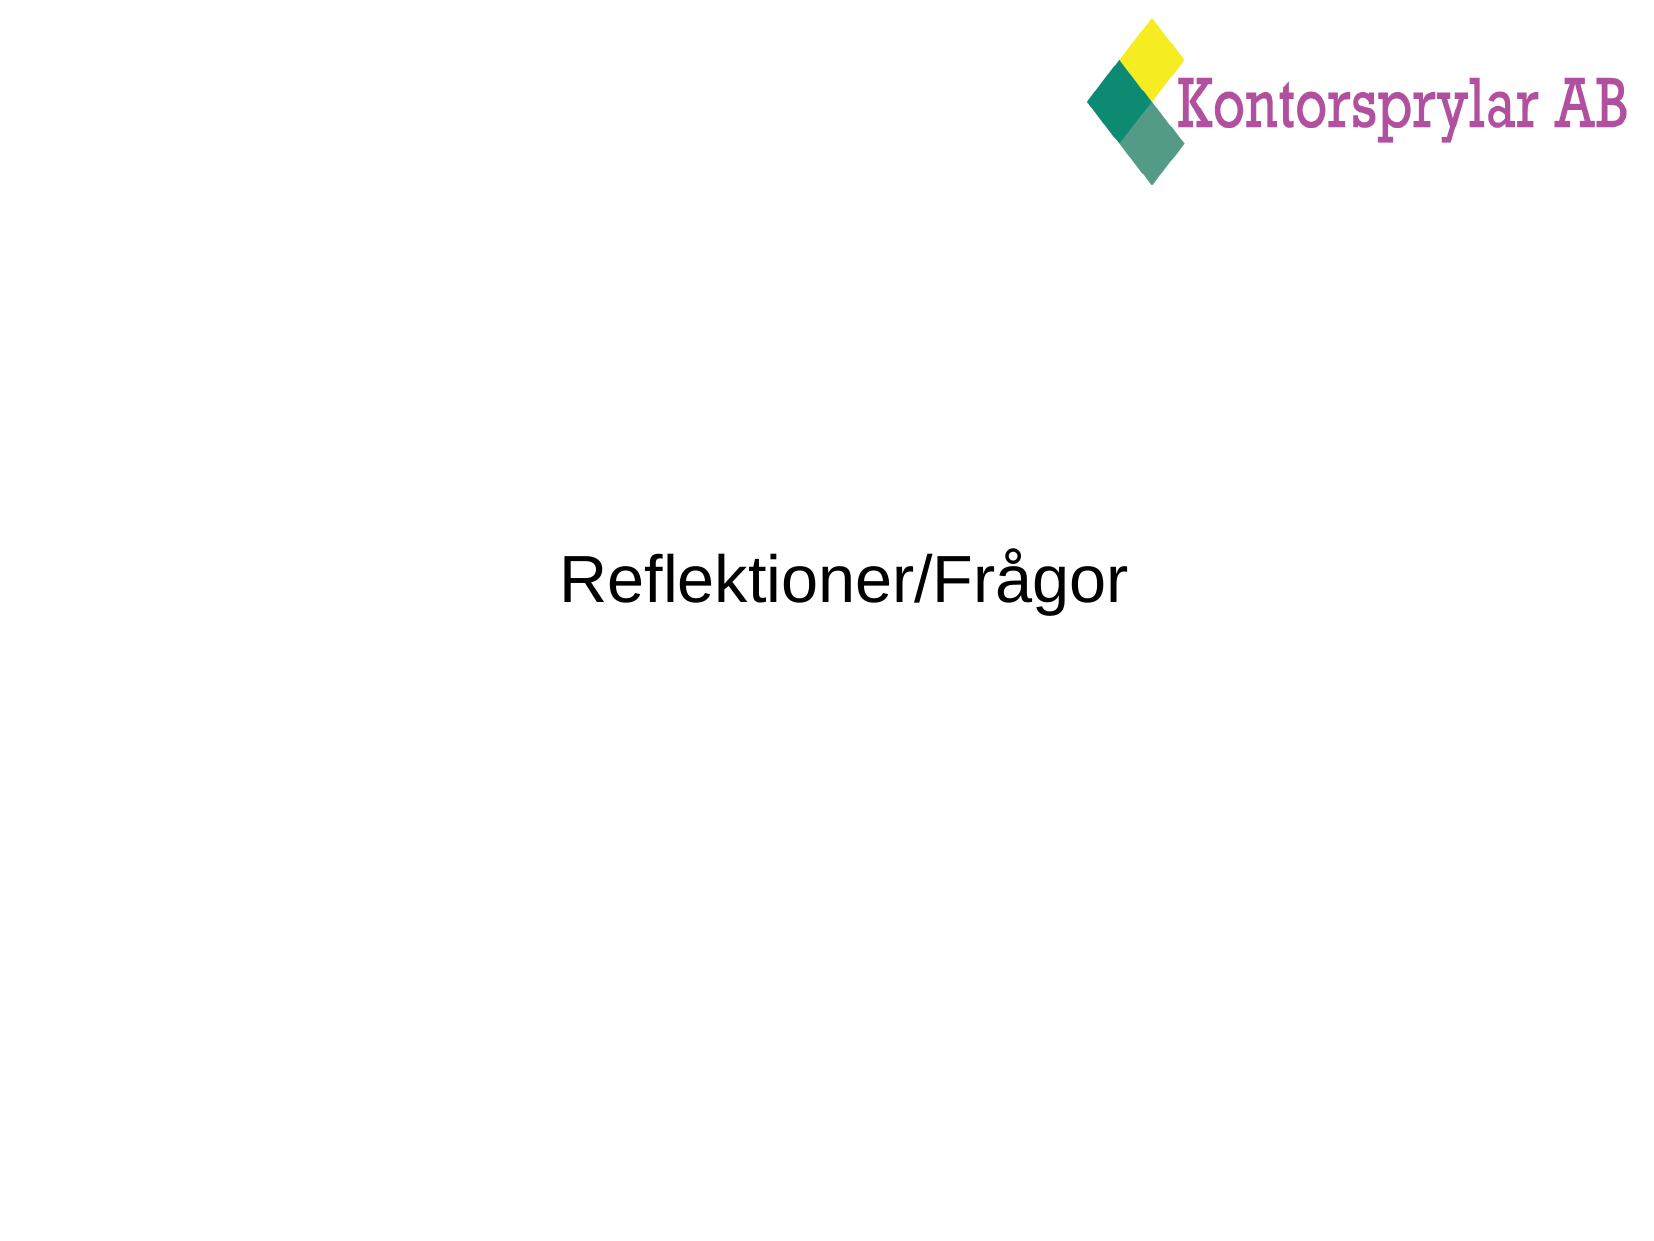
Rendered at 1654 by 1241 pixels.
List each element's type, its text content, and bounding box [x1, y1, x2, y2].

subtitle Reflektioner/Frågor [82, 49, 1571, 1109]
picture [1086, 9, 1654, 190]
